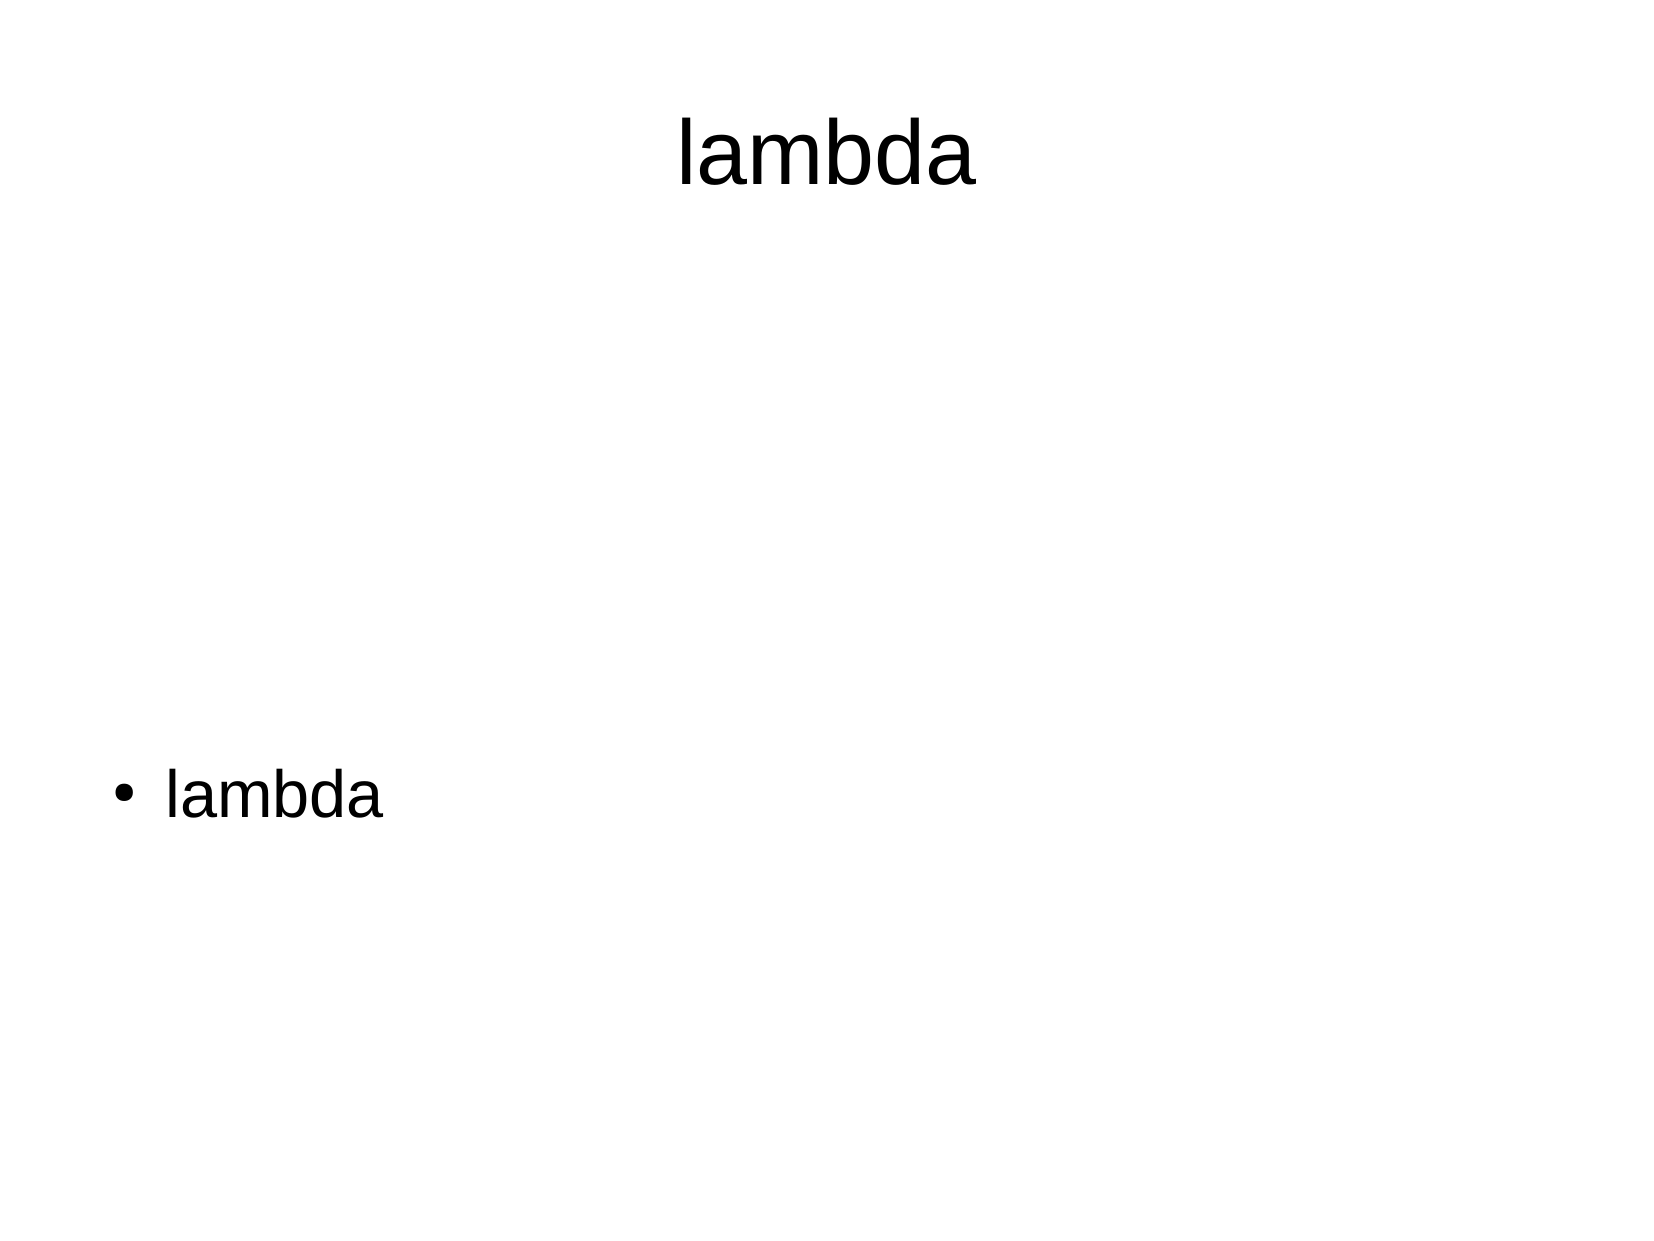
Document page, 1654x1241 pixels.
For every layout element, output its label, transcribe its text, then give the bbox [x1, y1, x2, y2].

list lambda [94, 757, 1583, 1241]
title lambda [82, 49, 1571, 257]
